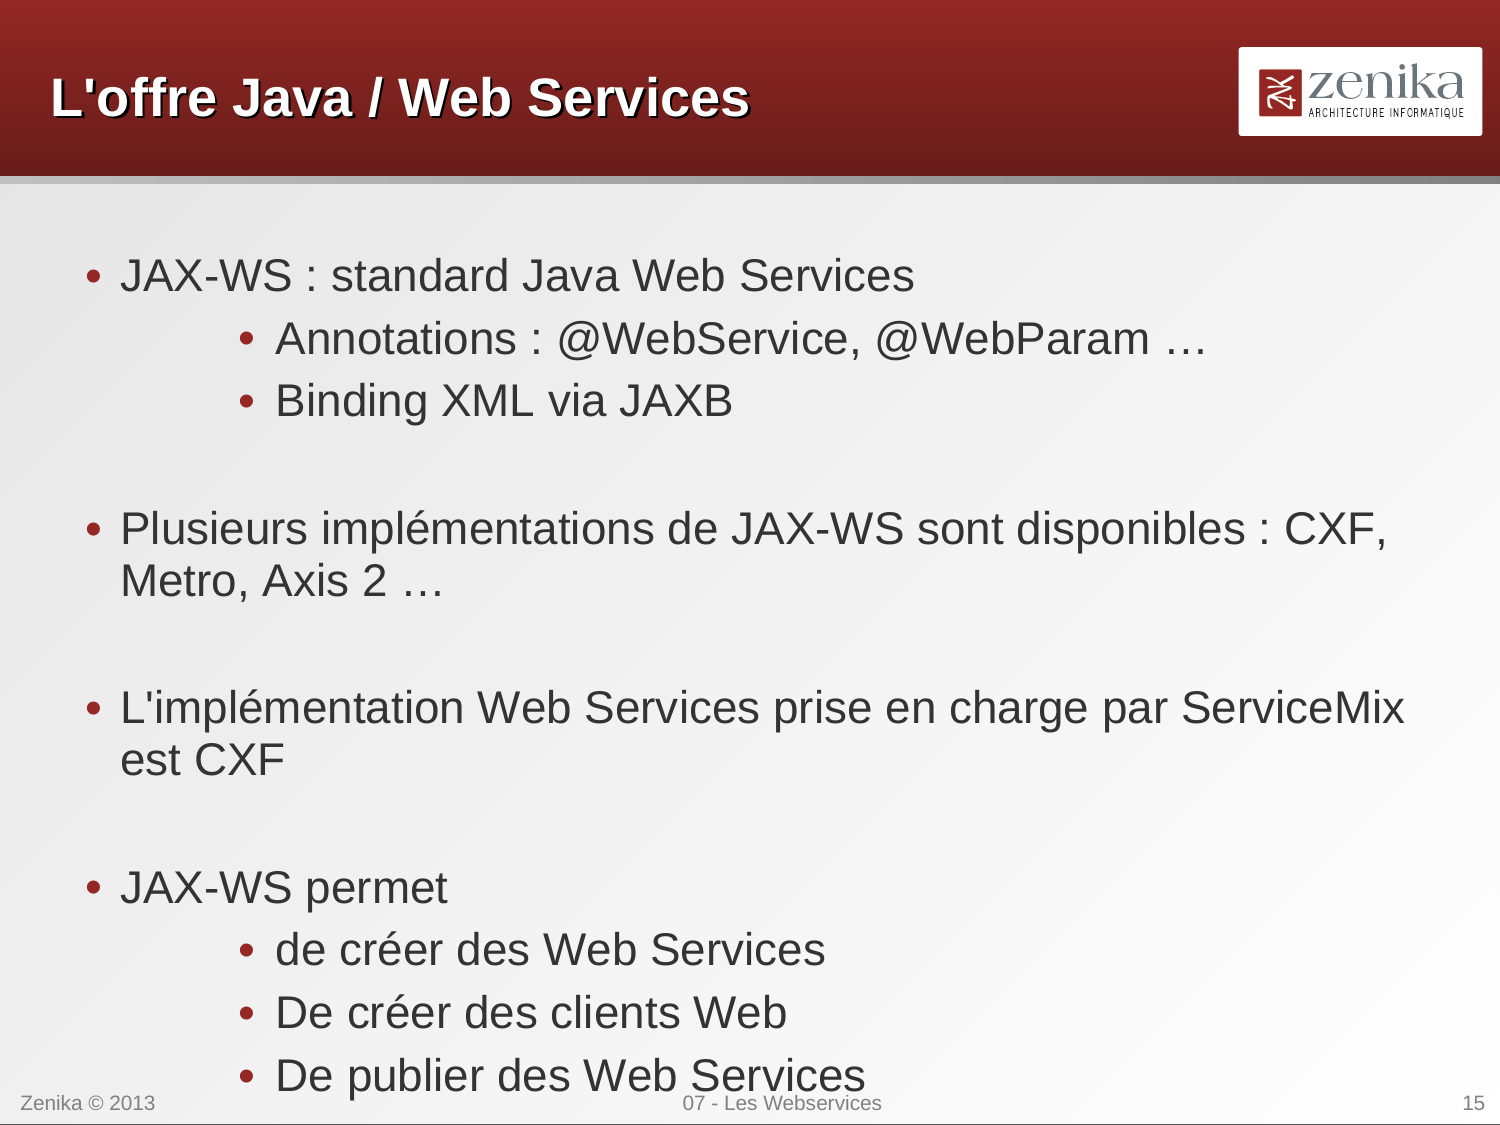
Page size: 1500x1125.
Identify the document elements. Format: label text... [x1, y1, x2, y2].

list JAX-WS : standard Java Web Services Annotations : @WebService, @WebParam … Binding XML via JAXB Plusieurs implémentations de JAX-WS sont disponibles : CXF, Metro, Axis 2 … L'implémentation Web Services prise en charge par ServiceMix est CXF JAX-WS permet de créer des Web Services De créer des clients Web De publier des Web Services [50, 249, 1435, 1102]
title L'offre Java / Web Services [50, 22, 1206, 172]
picture [1257, 58, 1464, 125]
